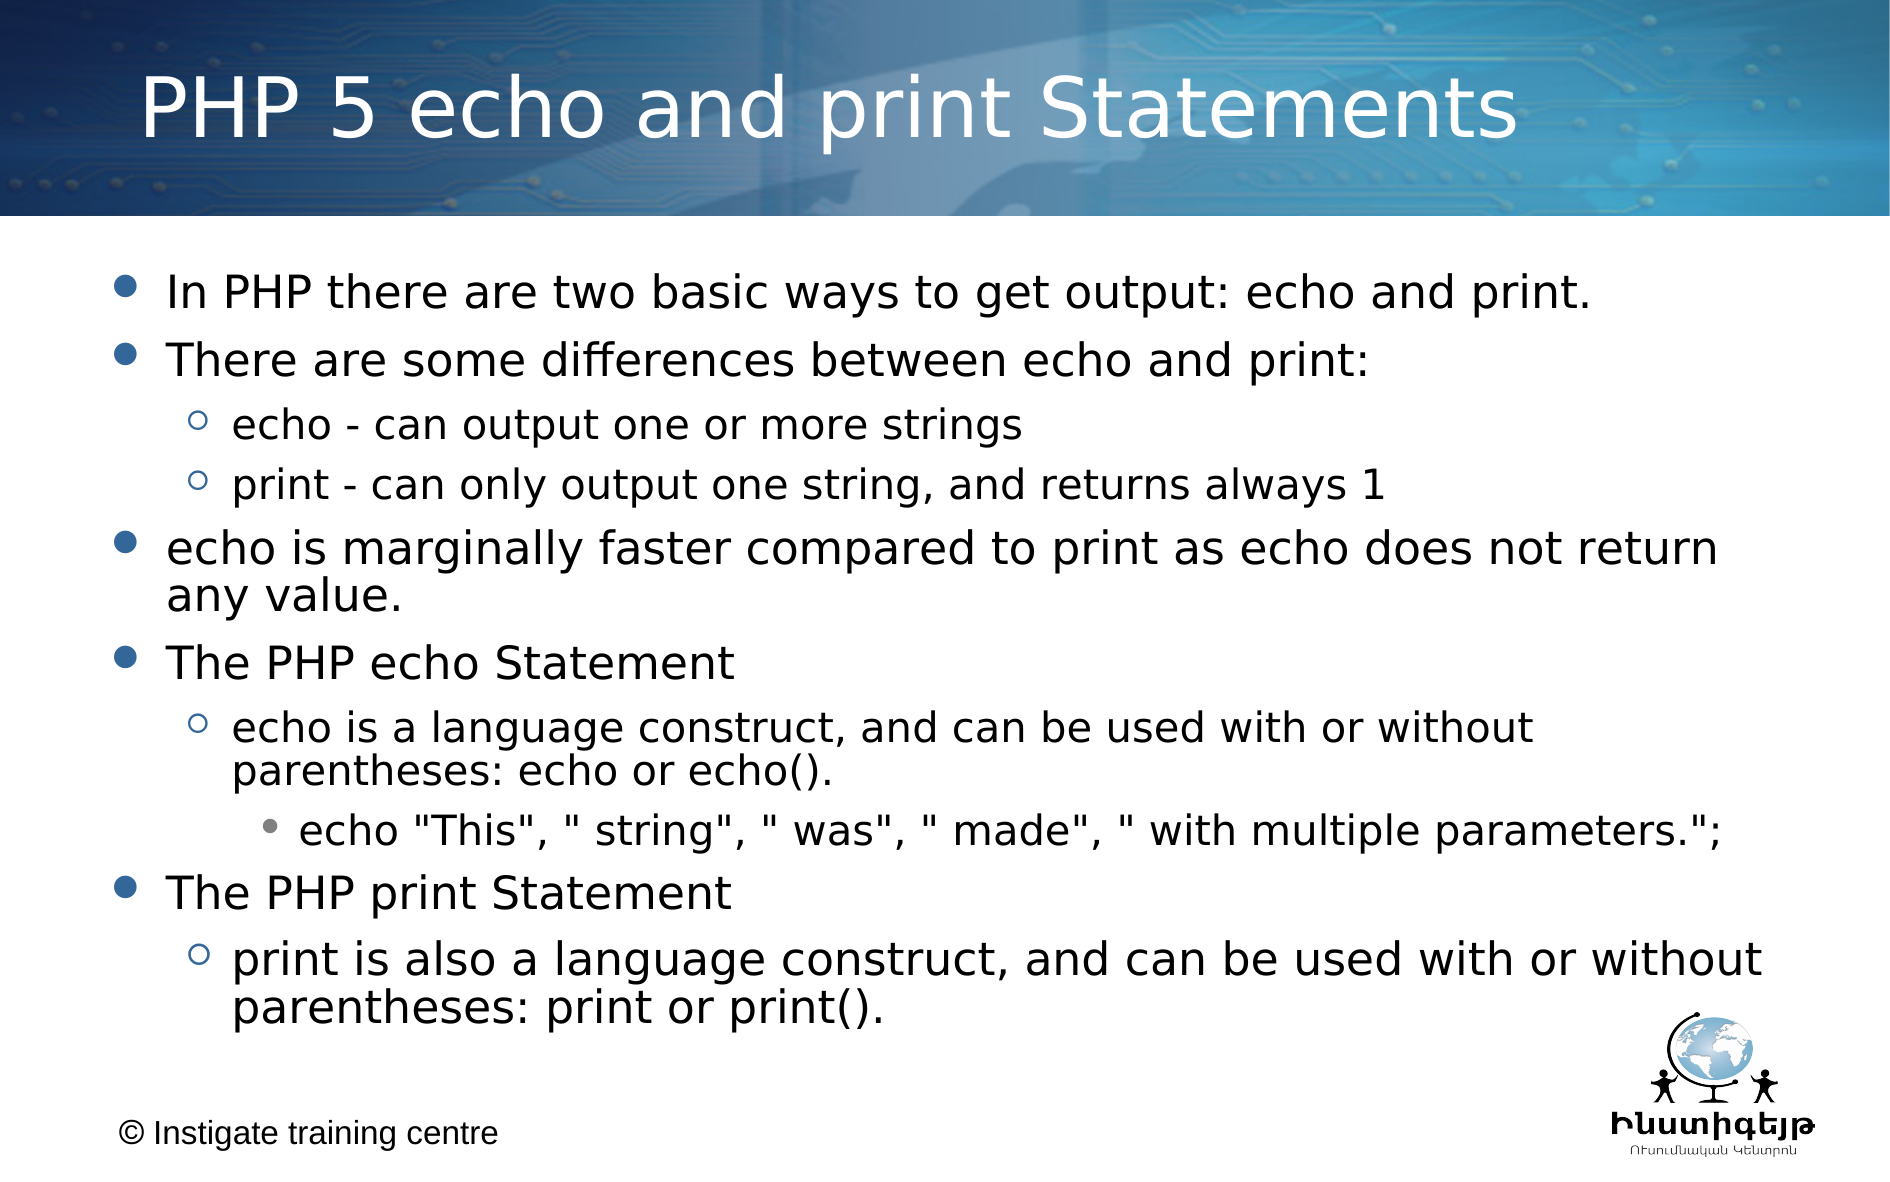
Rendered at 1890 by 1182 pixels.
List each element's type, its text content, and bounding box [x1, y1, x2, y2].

picture [0, 0, 1890, 216]
text_box PHP 5 echo and print Statements [138, 82, 1801, 91]
picture [1612, 1012, 1815, 1157]
list In PHP there are two basic ways to get output: echo and print. There are some differences between echo and print: echo - can output one or more strings print - can only output one string, and returns always 1 echo is marginally faster compared to print as echo does not return any value. The PHP echo Statement echo is a language construct, and can be used with or without parentheses: echo or echo(). echo "This", " string", " was", " made", " with multiple parameters."; The PHP print Statement print is also a language construct, and can be used with or without parentheses: print or print(). [110, 270, 1801, 297]
